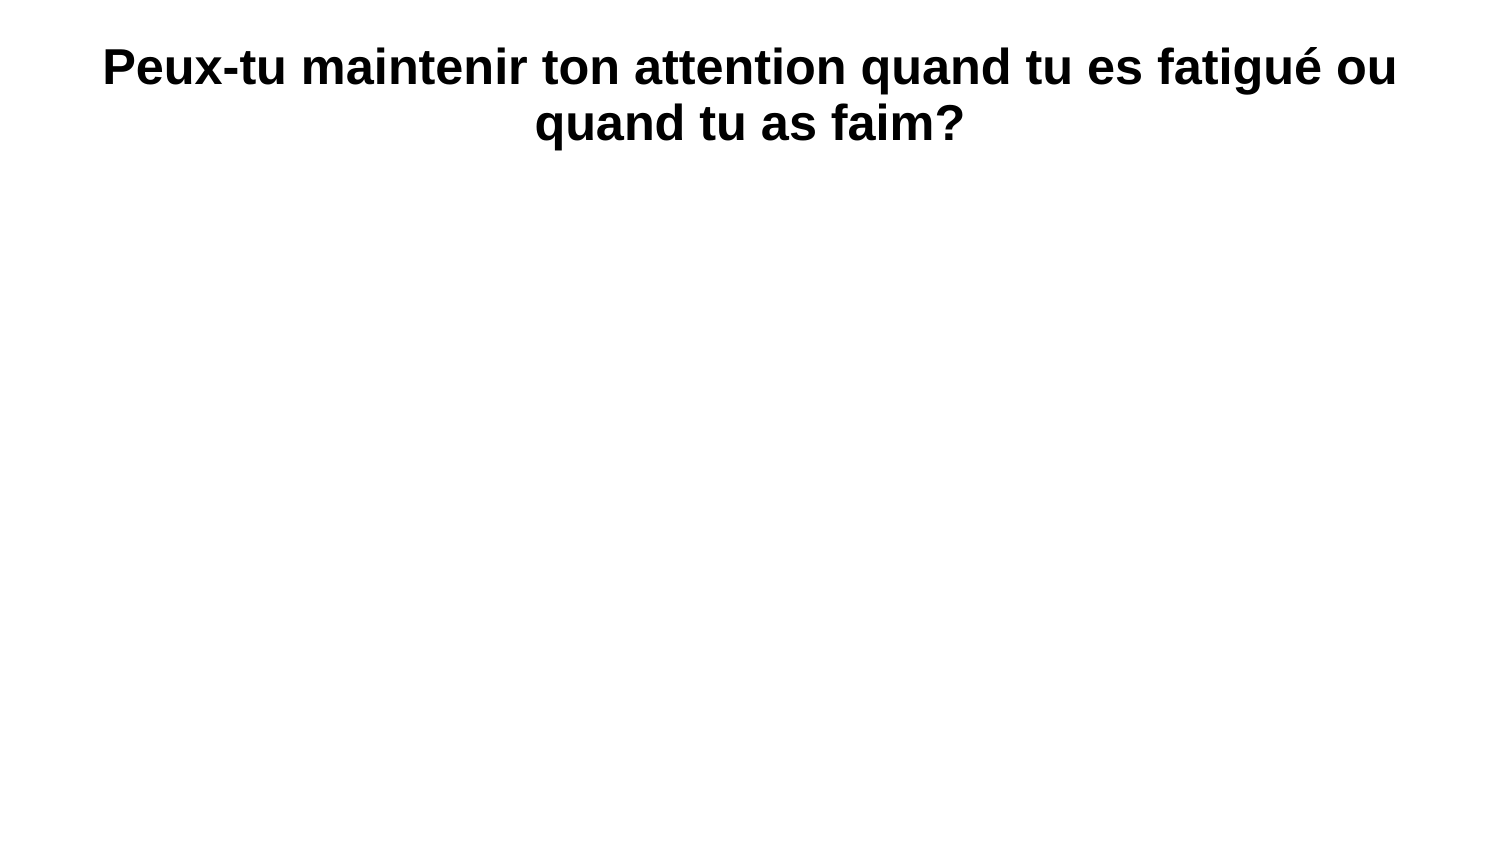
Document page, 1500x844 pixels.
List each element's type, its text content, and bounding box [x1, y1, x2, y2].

title Peux-tu maintenir ton attention quand tu es fatigué ou quand tu as faim? [51, 23, 1449, 167]
